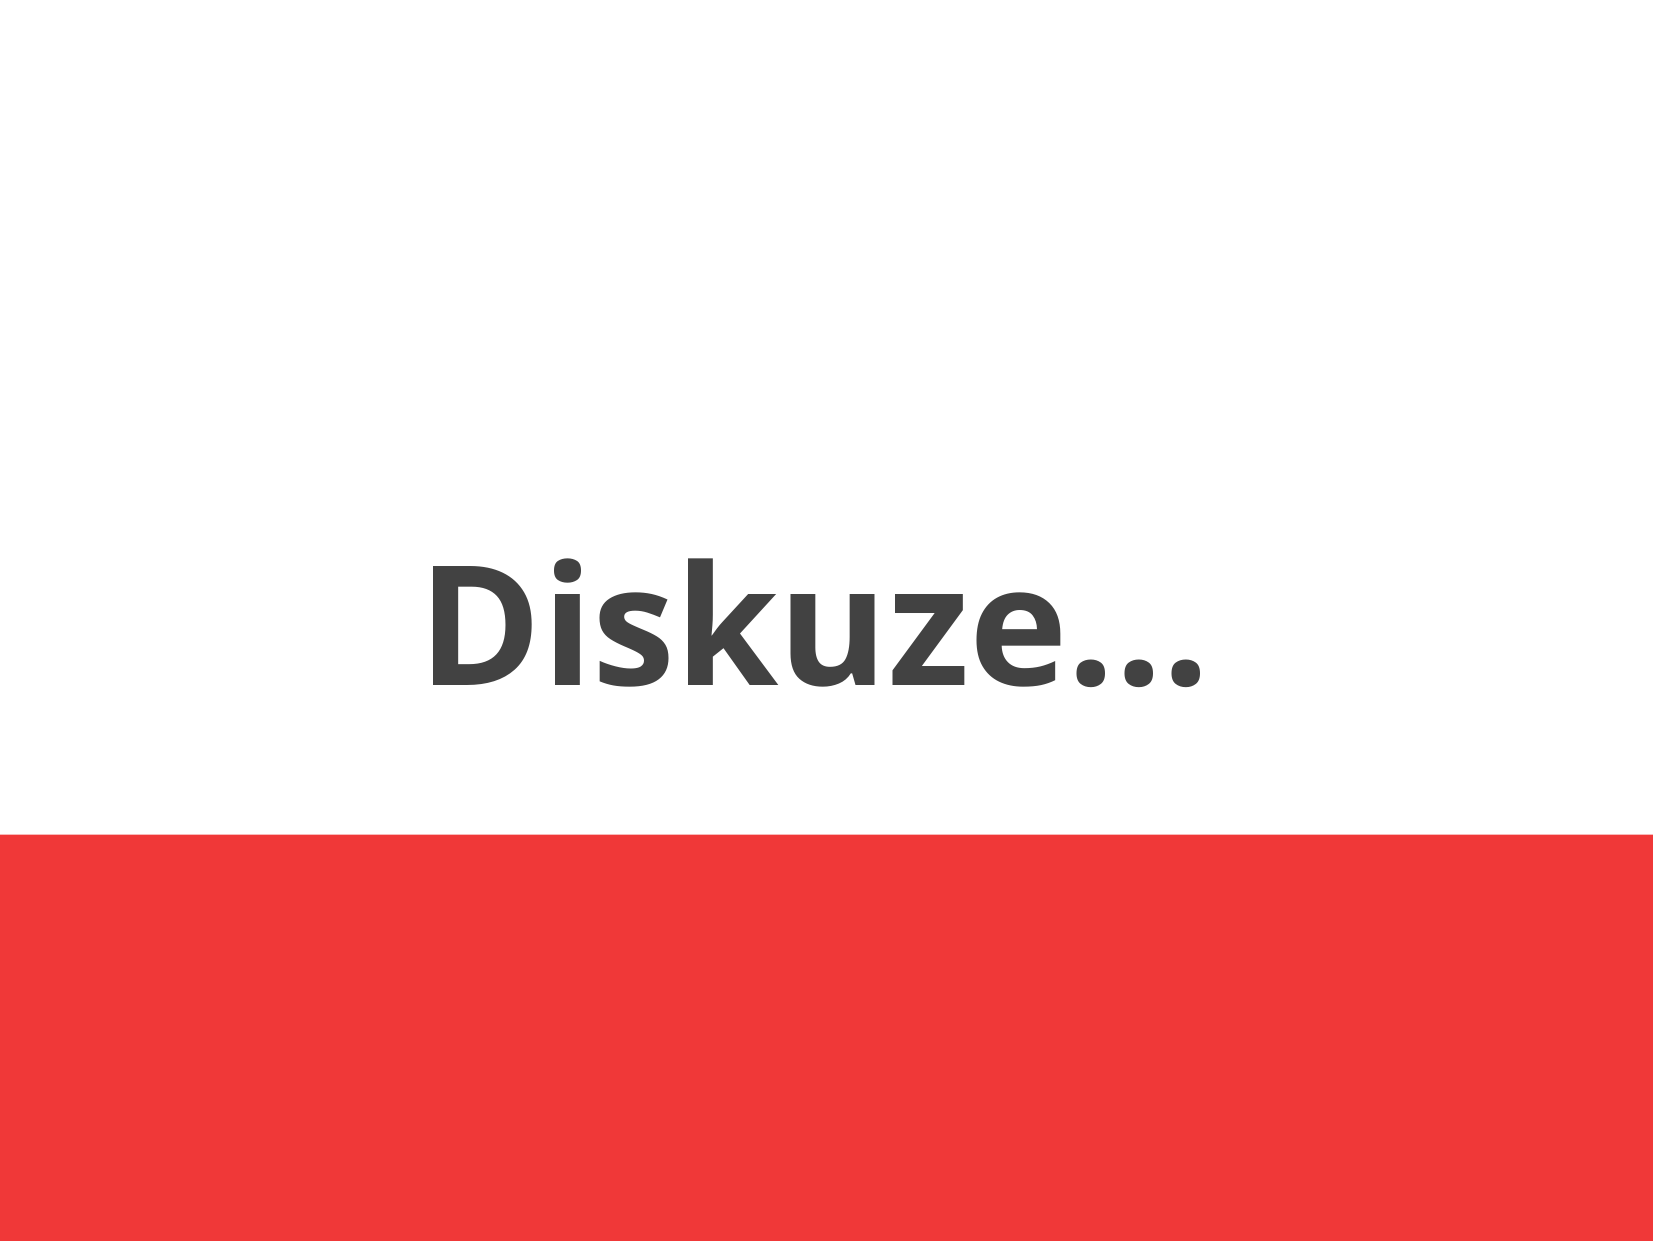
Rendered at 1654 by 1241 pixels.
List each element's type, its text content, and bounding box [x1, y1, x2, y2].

title Diskuze... [70, 517, 1559, 725]
